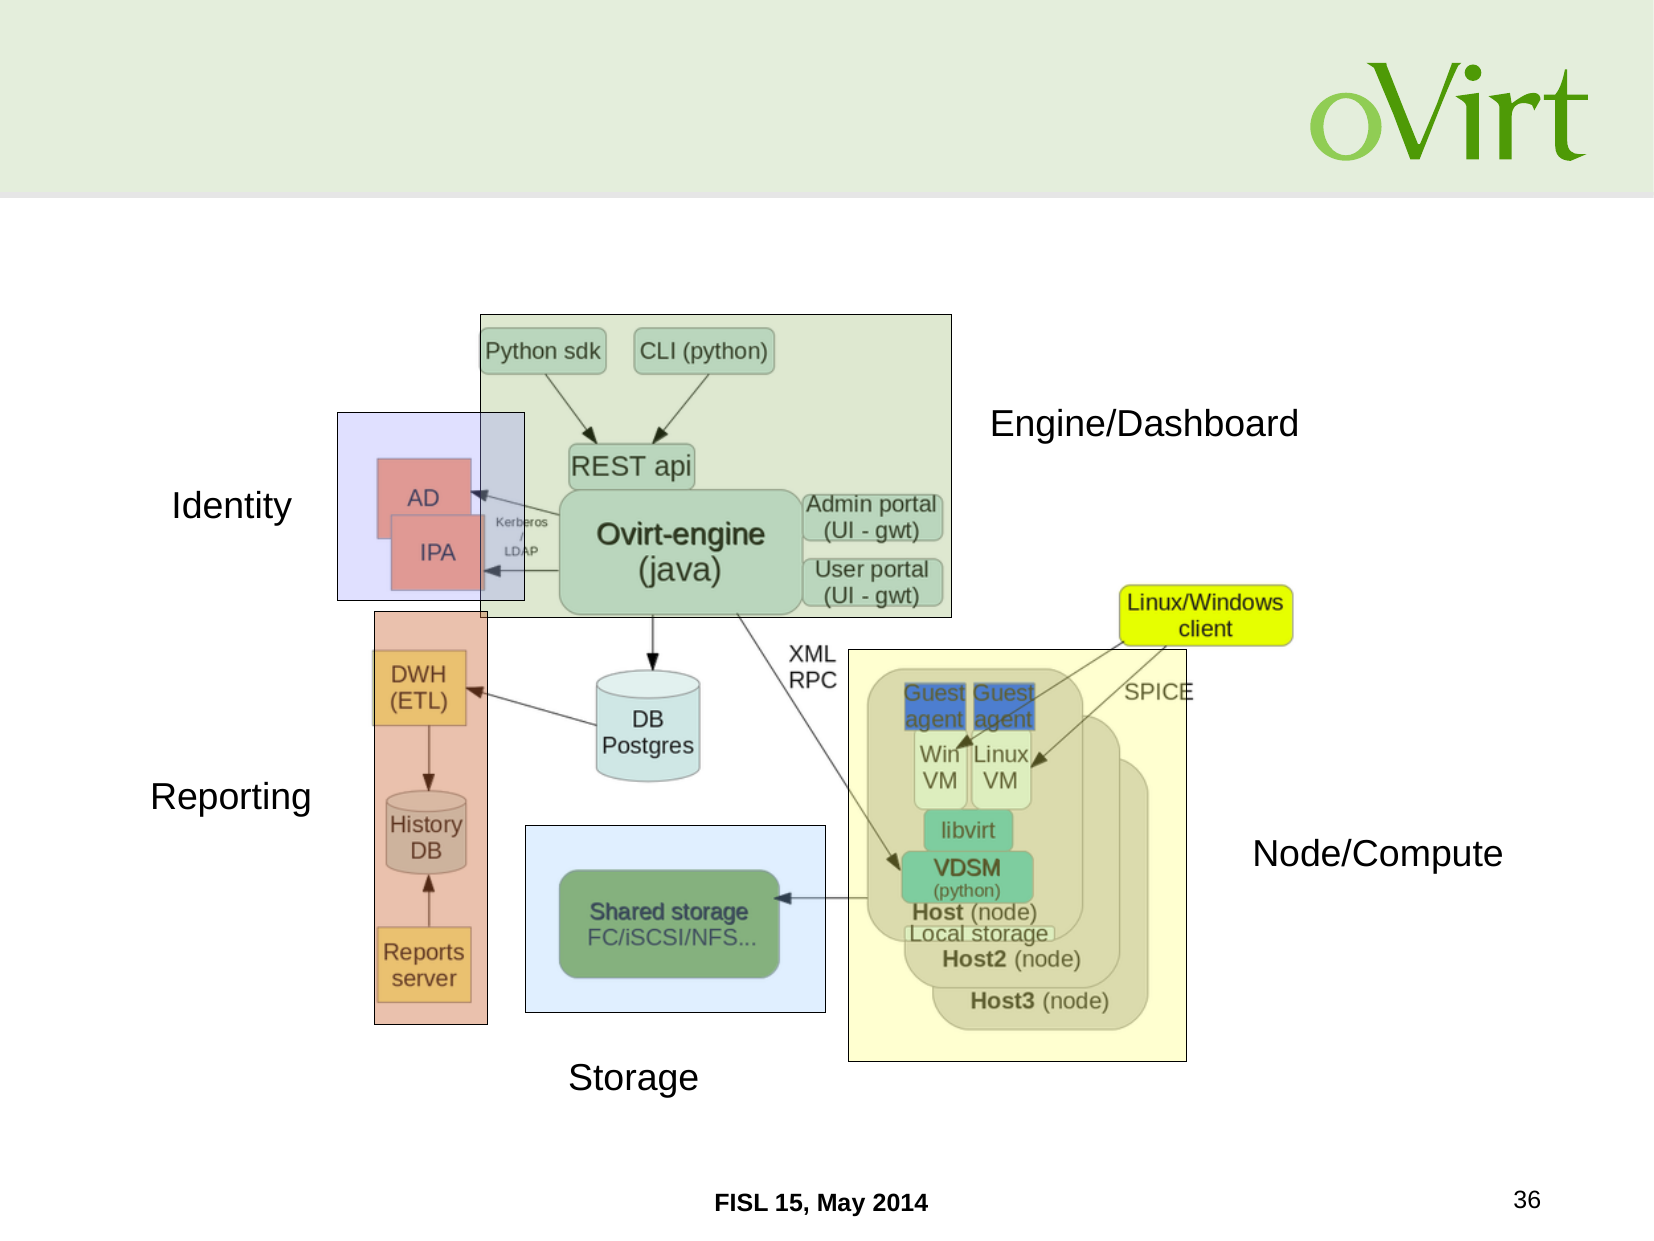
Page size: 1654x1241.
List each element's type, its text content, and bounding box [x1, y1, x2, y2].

text_box Storage [553, 1049, 714, 1107]
picture [317, 244, 1344, 1039]
text_box [848, 649, 1187, 1062]
text_box [337, 314, 952, 1025]
text_box Identity [156, 476, 308, 534]
text_box Engine/Dashboard [975, 394, 1315, 452]
text_box Reporting [135, 767, 327, 825]
text_box Node/Compute [1237, 825, 1519, 882]
text_box [525, 825, 826, 1013]
